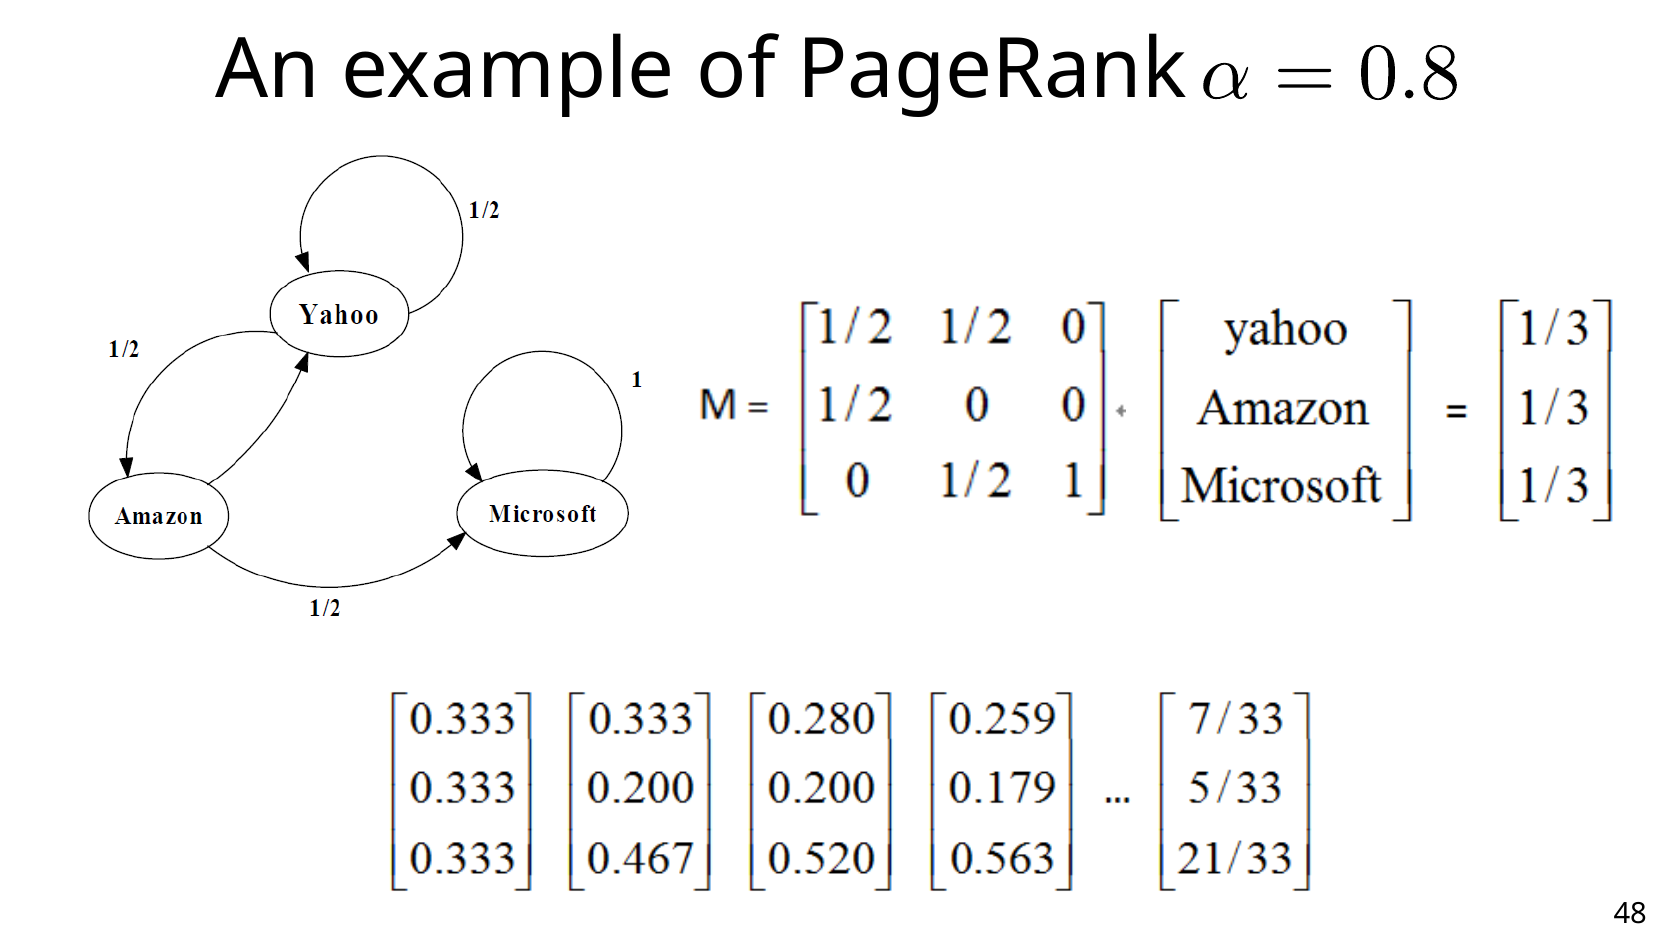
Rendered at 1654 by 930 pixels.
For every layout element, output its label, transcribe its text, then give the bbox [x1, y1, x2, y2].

picture [82, 143, 646, 624]
text_box [1200, 44, 1461, 101]
picture [692, 291, 1126, 532]
title An example of PageRank [165, 15, 1630, 115]
picture [1140, 281, 1623, 532]
picture [375, 672, 1343, 910]
